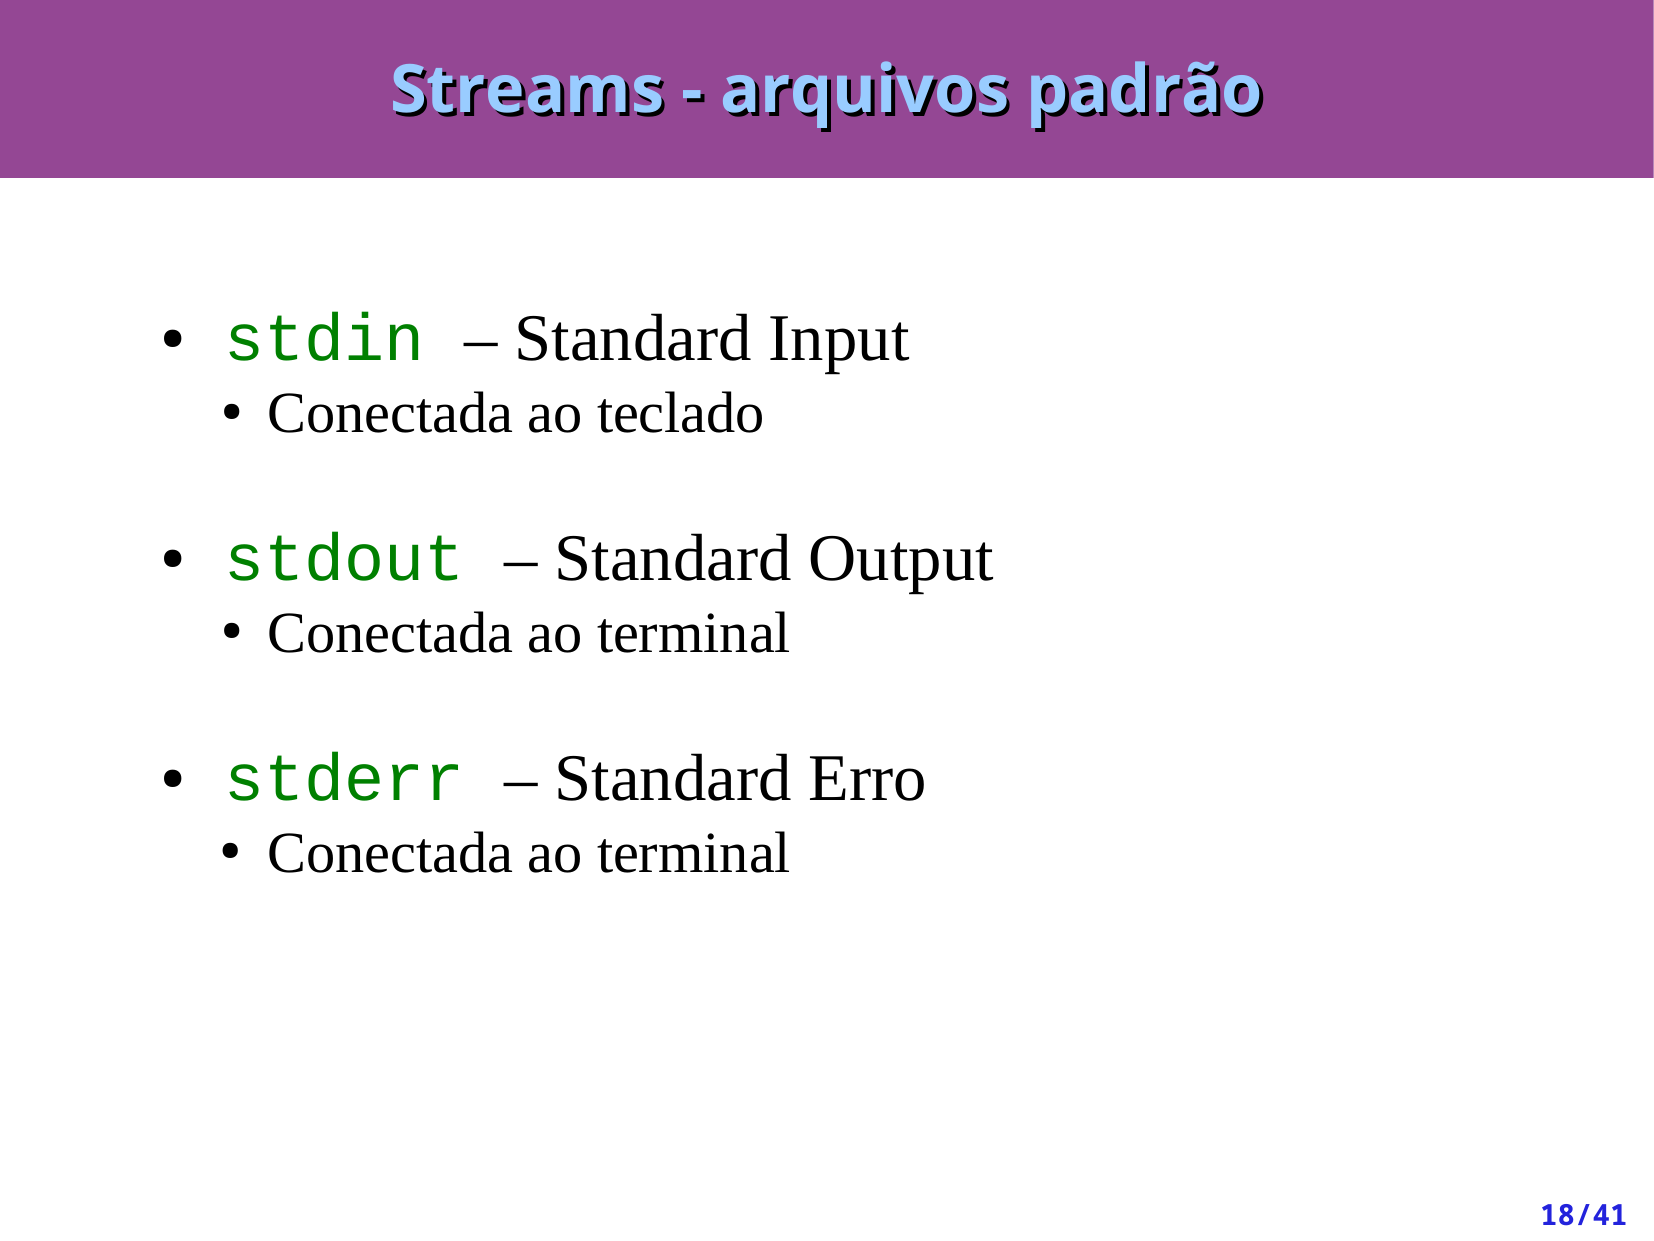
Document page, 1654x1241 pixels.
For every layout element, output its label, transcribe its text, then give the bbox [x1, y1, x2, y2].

title Streams - arquivos padrão [82, 0, 1571, 176]
text_box stdin – Standard Input Conectada ao teclado stdout – Standard Output Conectada ao terminal stderr – Standard Erro Conectada ao terminal [129, 289, 1223, 1134]
